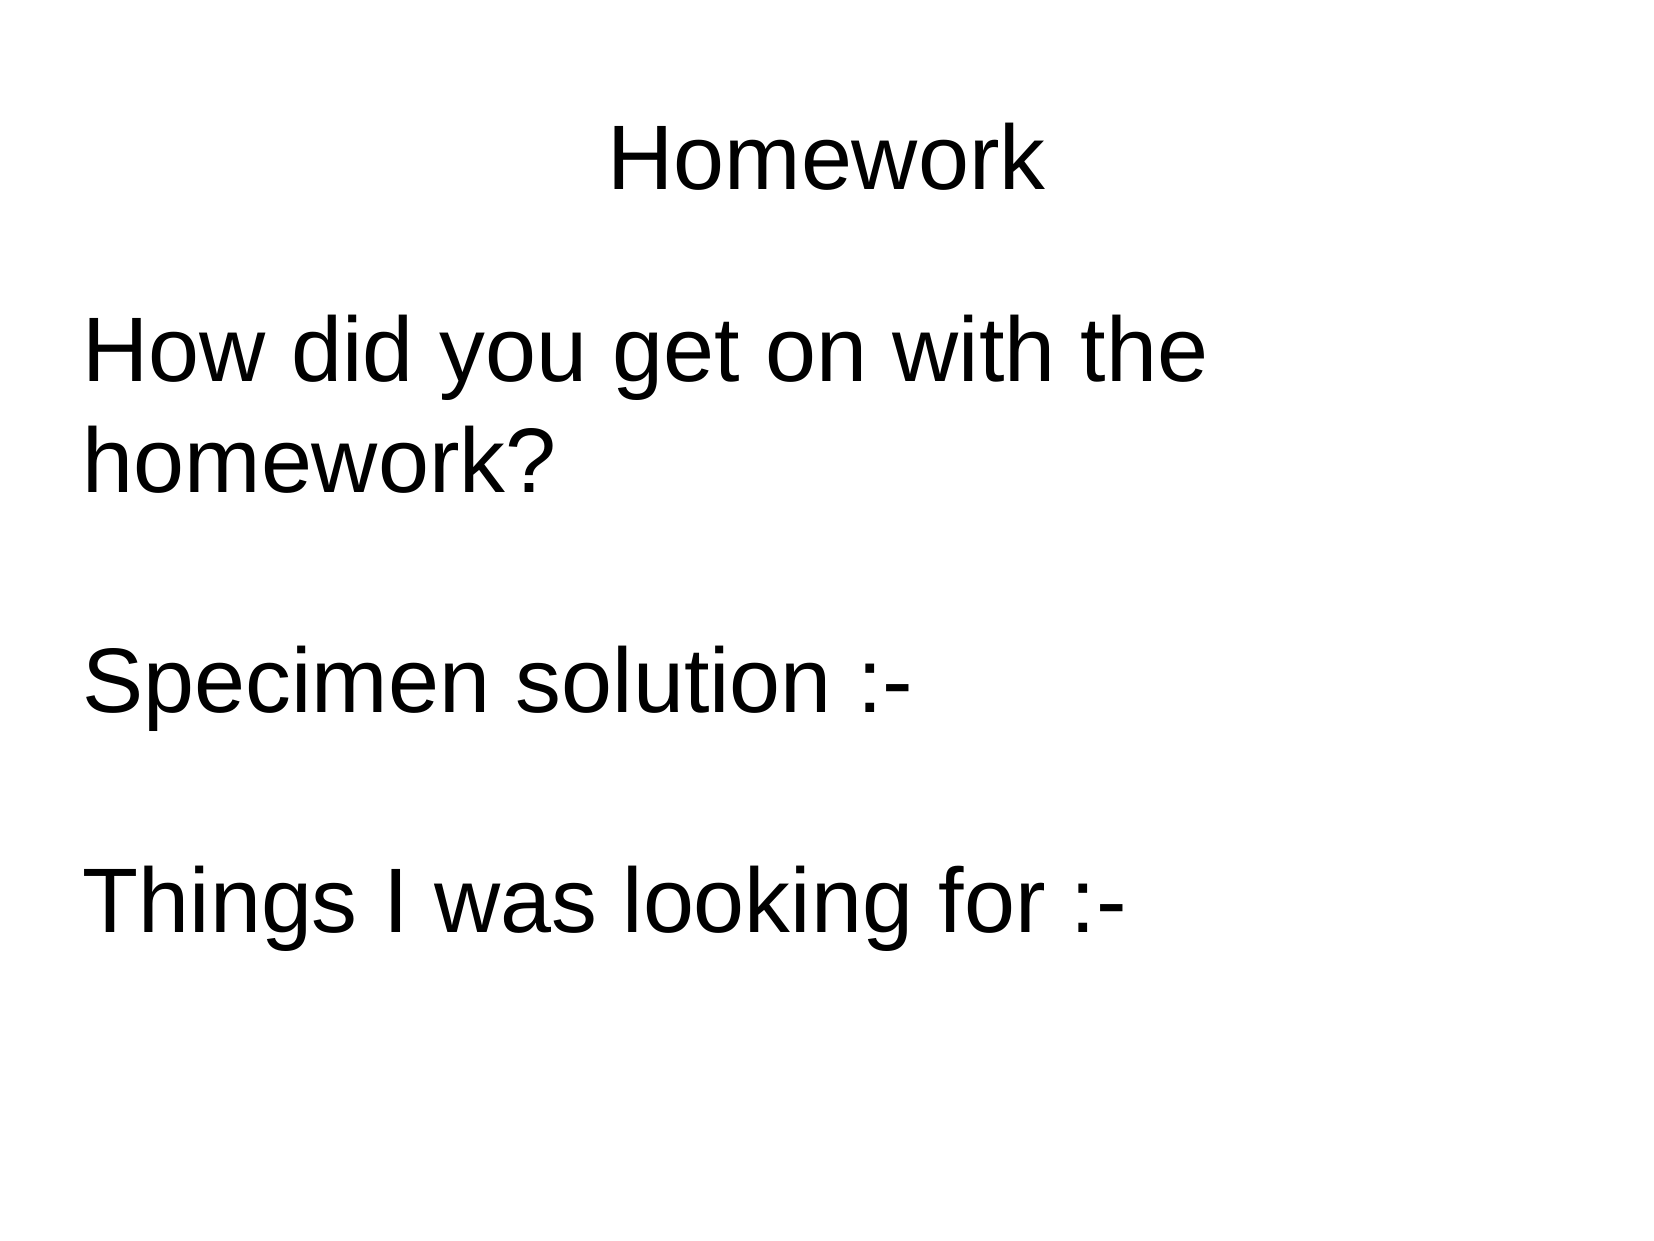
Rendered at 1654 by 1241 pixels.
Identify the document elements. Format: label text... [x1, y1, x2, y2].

title Homework [82, 49, 1571, 257]
subtitle How did you get on with the homework? Specimen solution :- Things I was looking for :- [82, 290, 1538, 1164]
